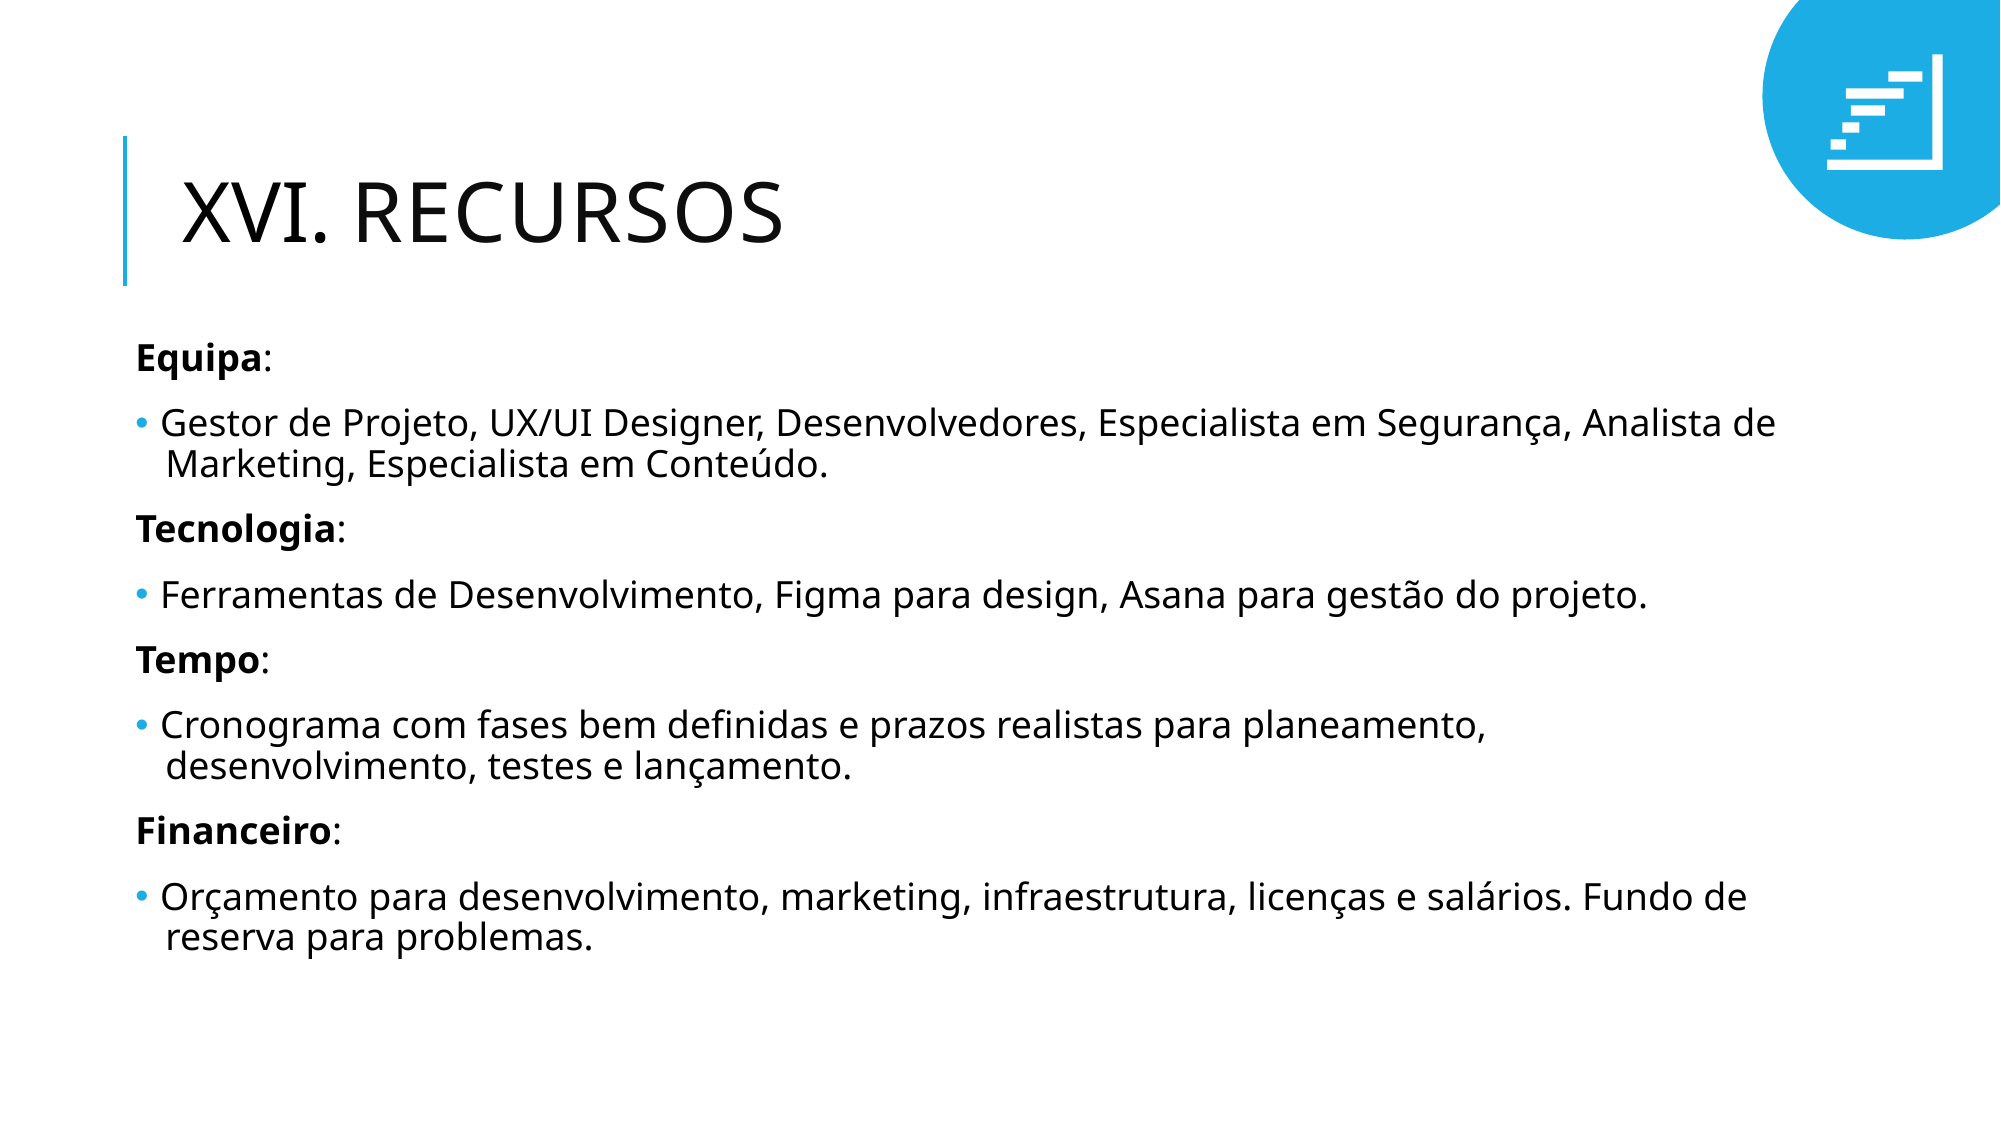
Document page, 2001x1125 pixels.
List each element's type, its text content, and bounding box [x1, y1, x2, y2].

list Equipa: Gestor de Projeto, UX/UI Designer, Desenvolvedores, Especialista em Segurança, Analista de Marketing, Especialista em Conteúdo. Tecnologia: Ferramentas de Desenvolvimento, Figma para design, Asana para gestão do projeto. Tempo: Cronograma com fases bem definidas e prazos realistas para planeamento, desenvolvimento, testes e lançamento. Financeiro: Orçamento para desenvolvimento, marketing, infraestrutura, licenças e salários. Fundo de reserva para problemas. [127, 331, 1790, 1096]
title Recursos [168, 96, 1763, 331]
text_box [1762, 0, 2000, 240]
